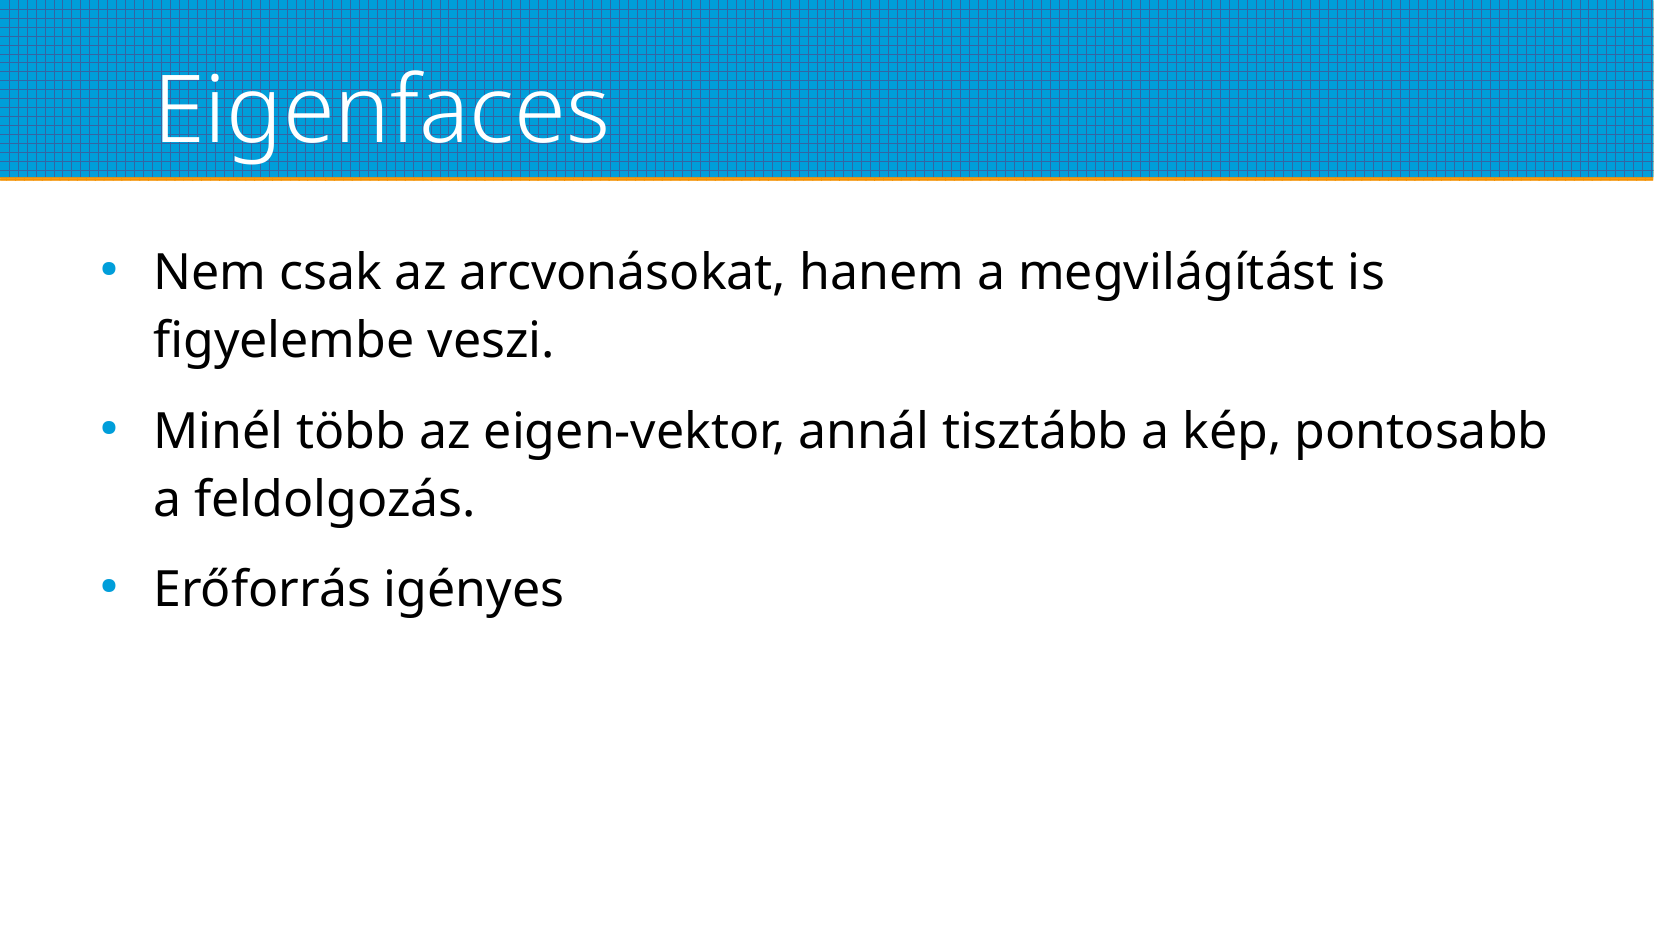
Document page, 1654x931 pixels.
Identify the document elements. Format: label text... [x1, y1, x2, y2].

list Nem csak az arcvonásokat, hanem a megvilágítást is figyelembe veszi. Minél több az eigen-vektor, annál tisztább a kép, pontosabb a feldolgozás. Erőforrás igényes [82, 236, 1563, 811]
title Eigenfaces [82, 14, 1571, 171]
